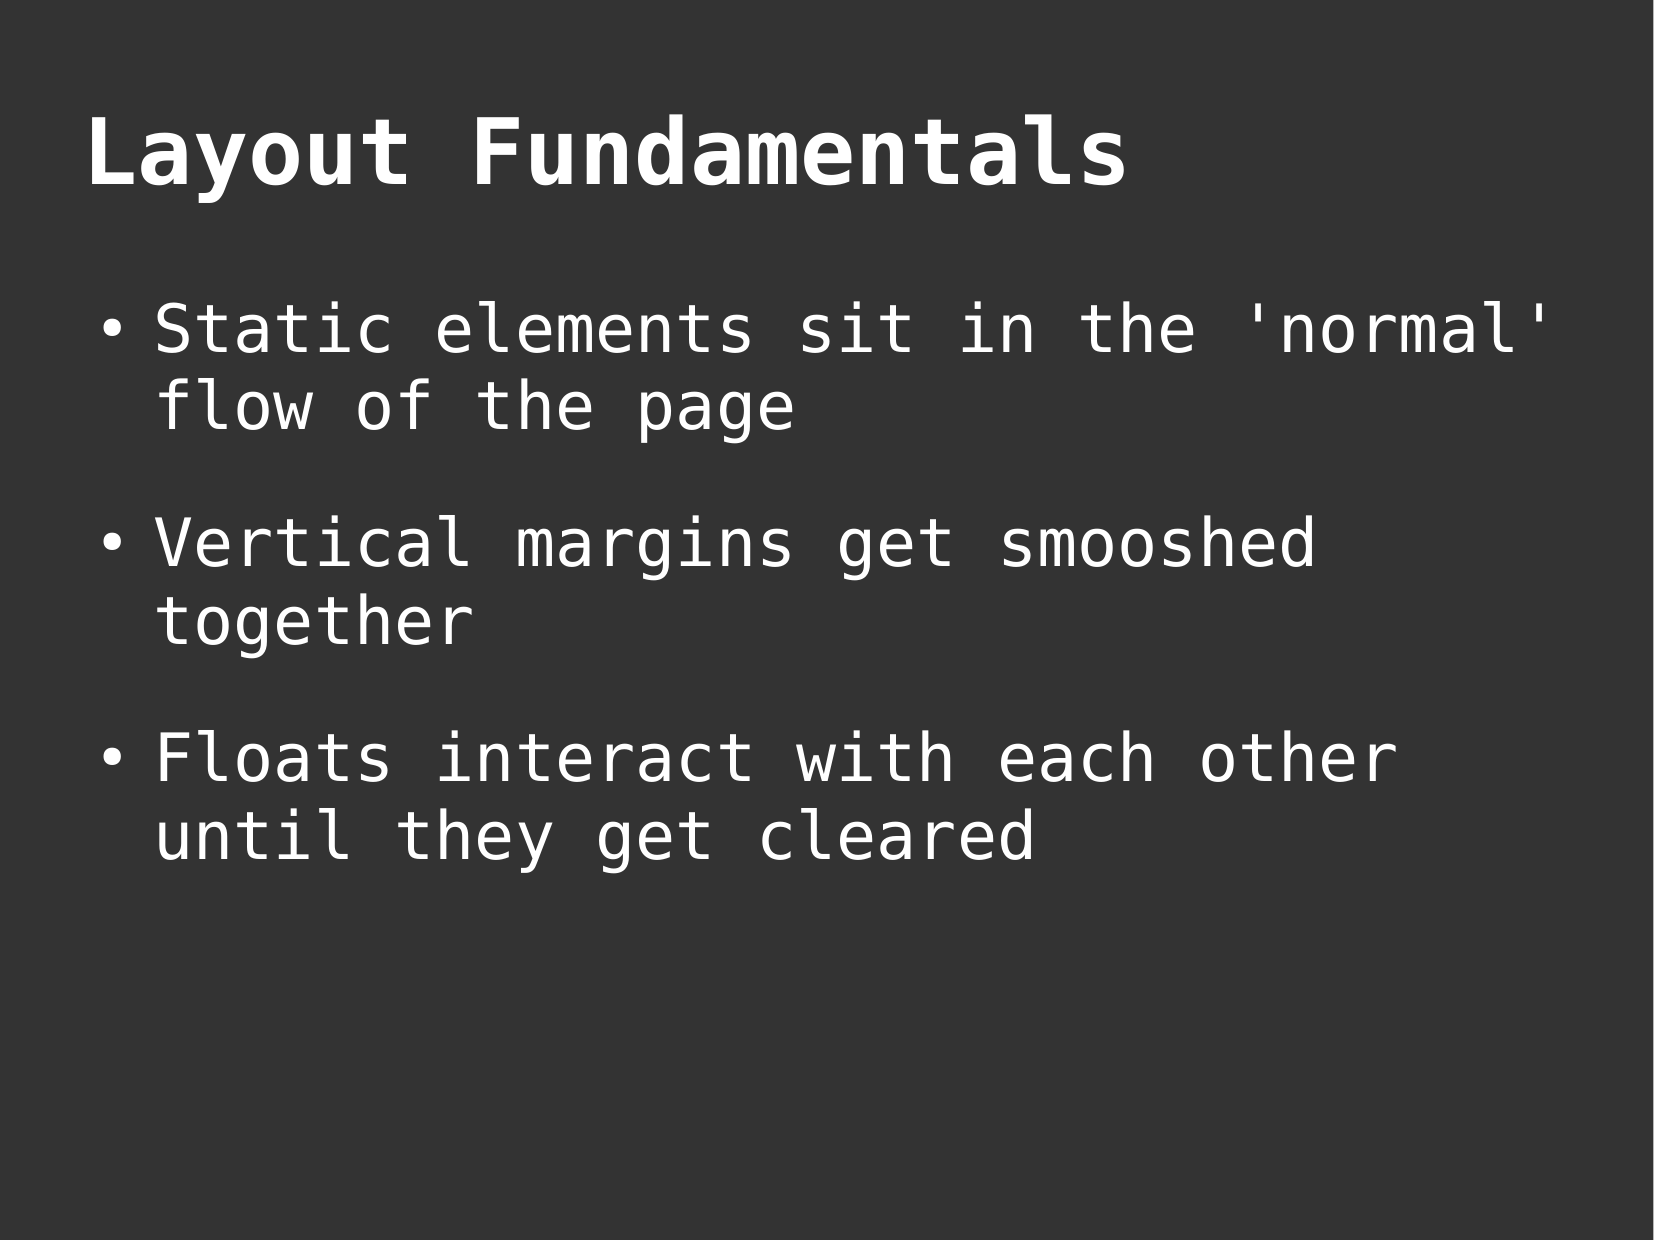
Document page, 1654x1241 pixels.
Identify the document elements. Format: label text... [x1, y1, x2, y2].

list Static elements sit in the 'normal' flow of the page Vertical margins get smooshed together Floats interact with each other until they get cleared [82, 290, 1571, 1182]
title Layout Fundamentals [82, 49, 1571, 257]
